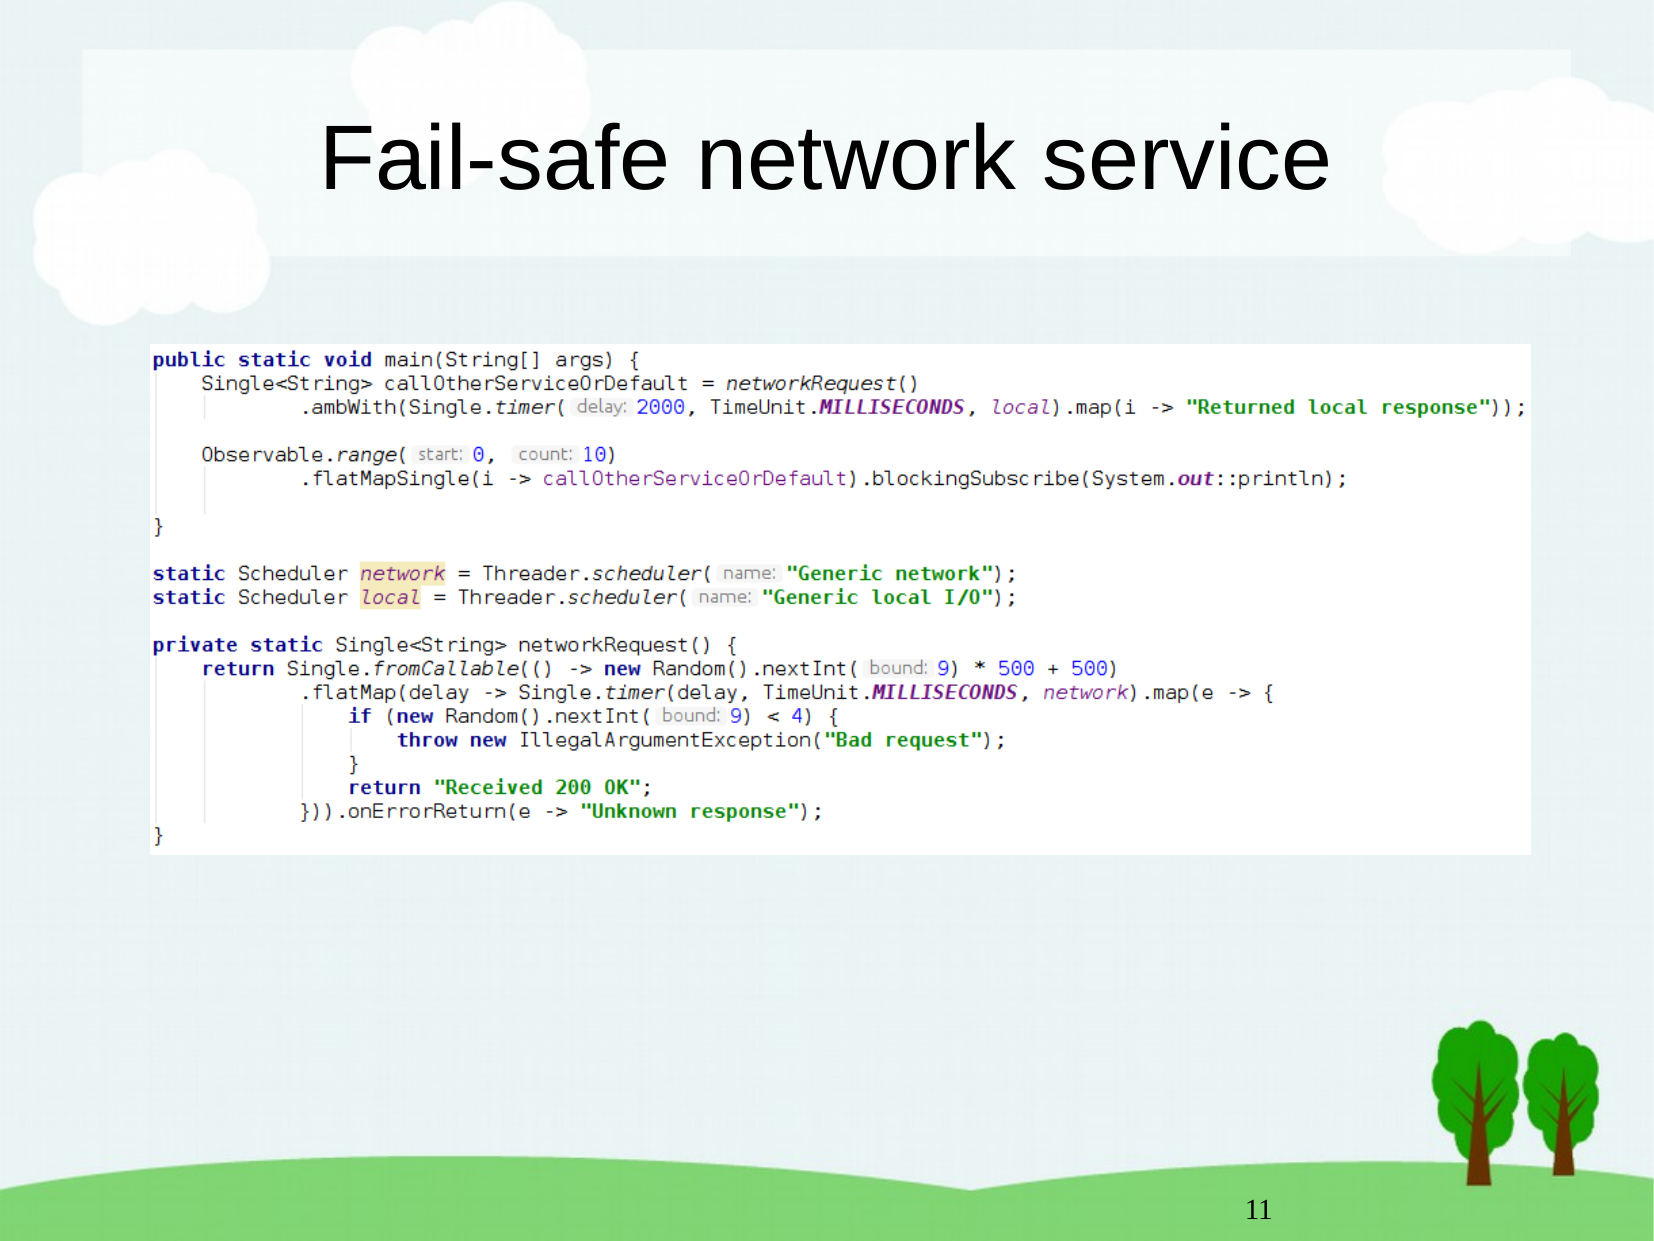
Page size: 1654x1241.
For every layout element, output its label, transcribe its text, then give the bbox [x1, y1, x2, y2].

picture [150, 345, 1531, 856]
text_box [1244, 1190, 1630, 1241]
title Fail-safe network service [82, 49, 1571, 257]
